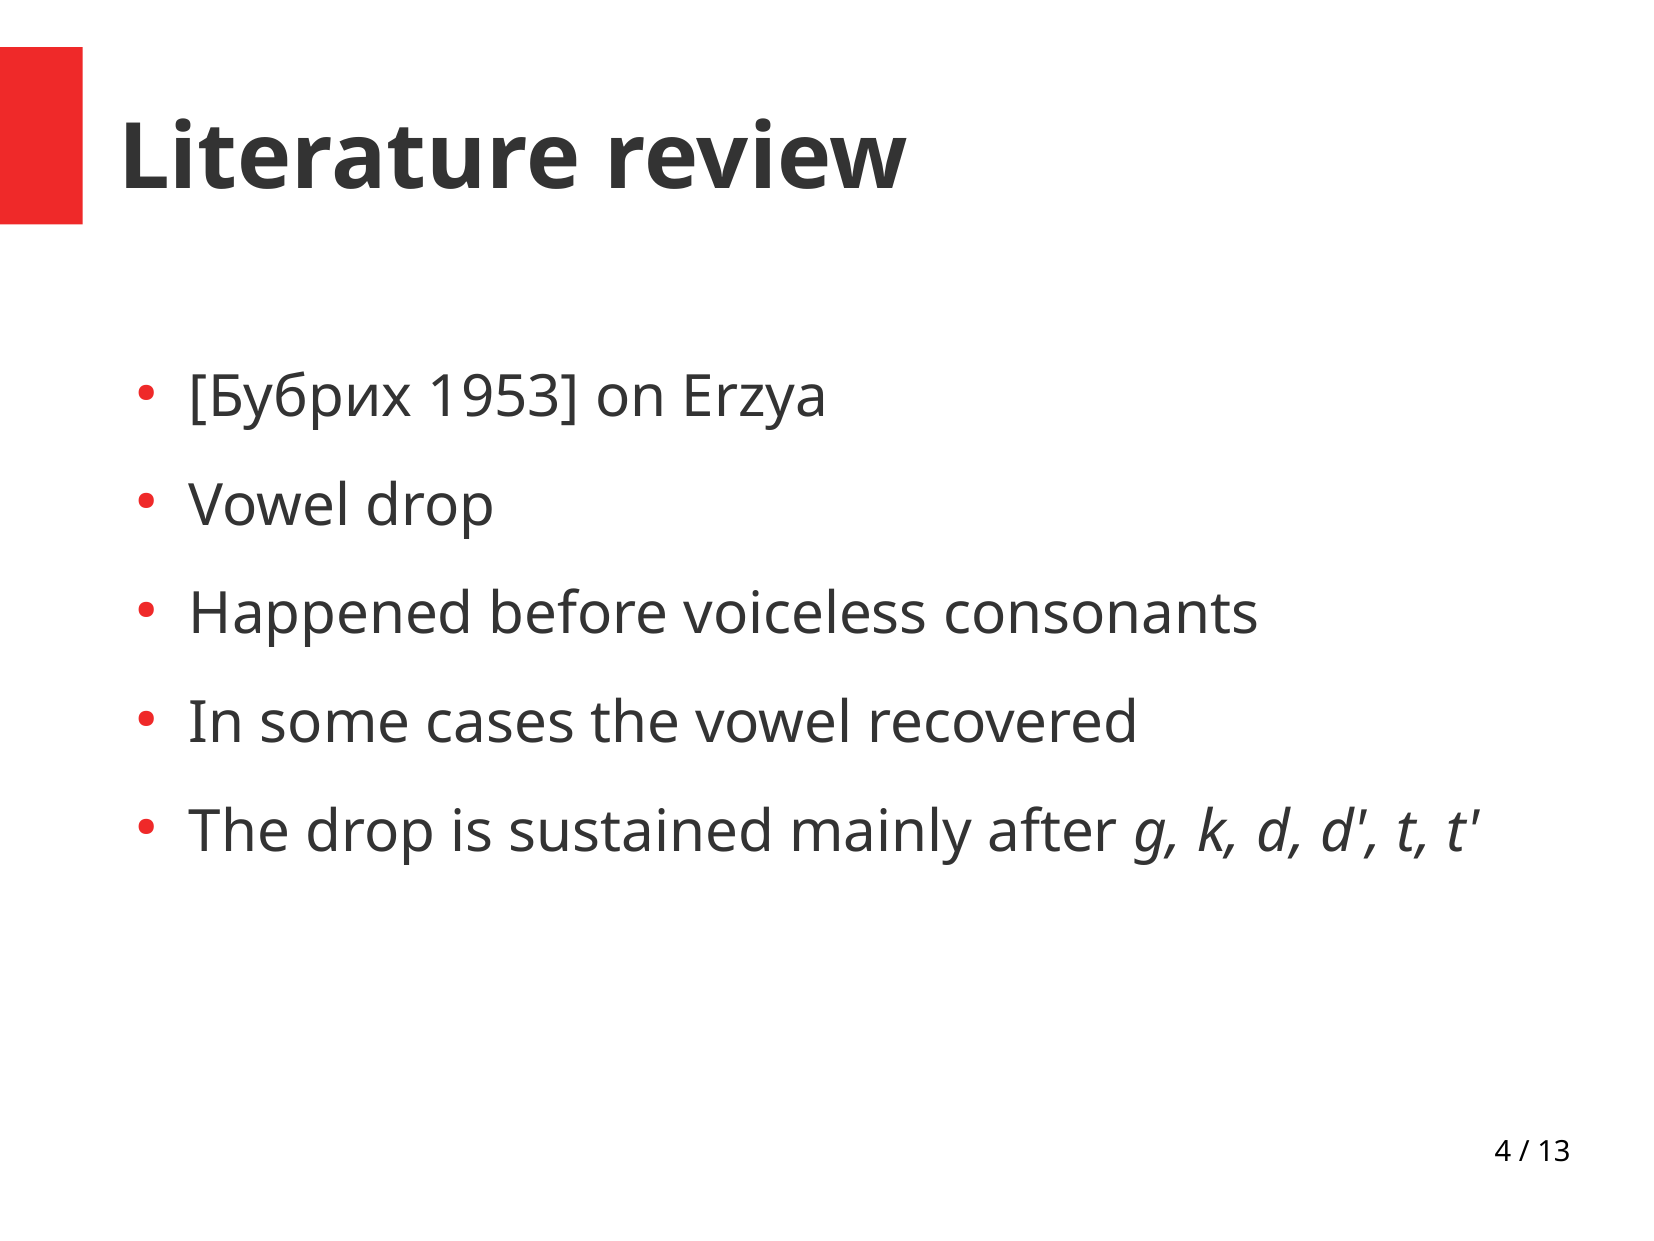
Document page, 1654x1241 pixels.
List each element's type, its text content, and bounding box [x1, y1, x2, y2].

title Literature review [118, 49, 1571, 257]
list [Бубрих 1953] on Erzya Vowel drop Happened before voiceless consonants In some cases the vowel recovered The drop is sustained mainly after g, k, d, d', t, t' [118, 354, 1536, 1074]
